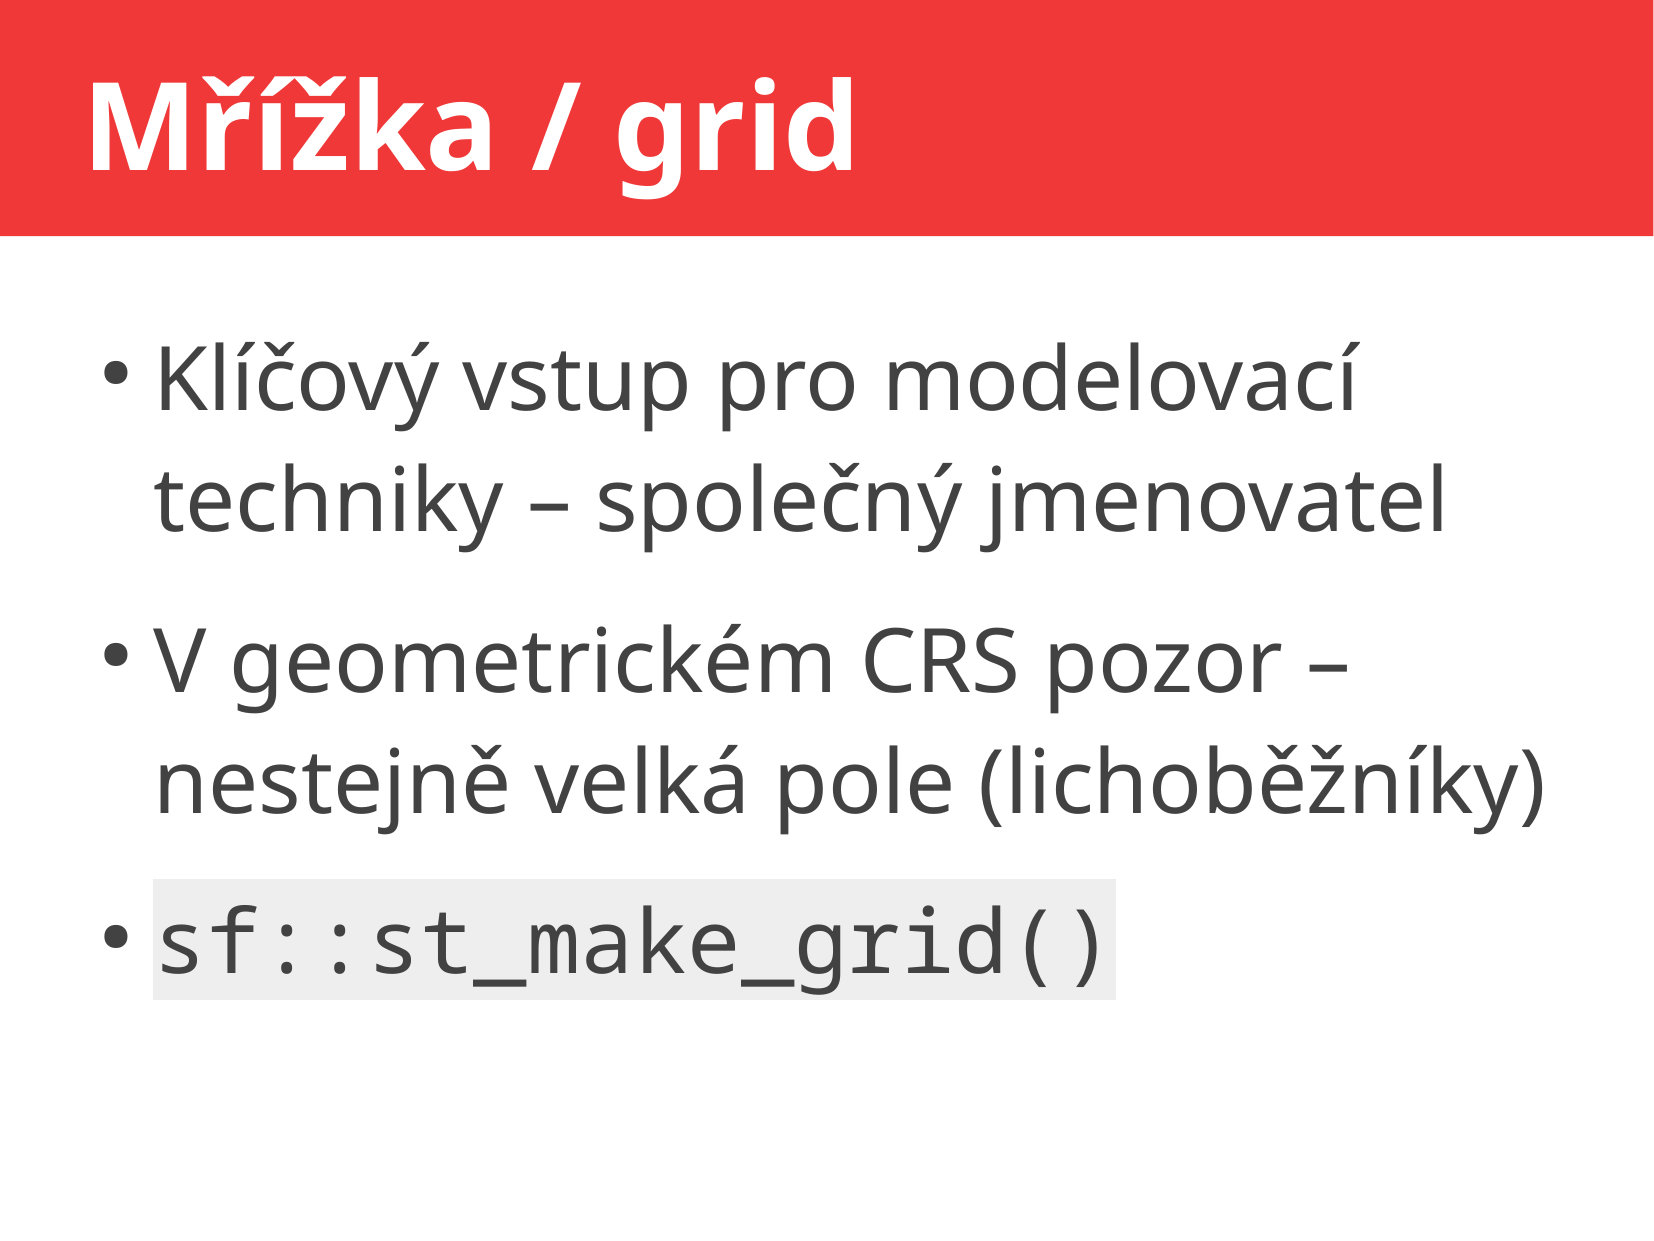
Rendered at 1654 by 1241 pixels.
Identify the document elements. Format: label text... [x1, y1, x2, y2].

title Mřížka / grid [82, 19, 1571, 227]
list Klíčový vstup pro modelovací techniky – společný jmenovatel V geometrickém CRS pozor – nestejně velká pole (lichoběžníky) sf::st_make_grid() [82, 314, 1563, 1080]
